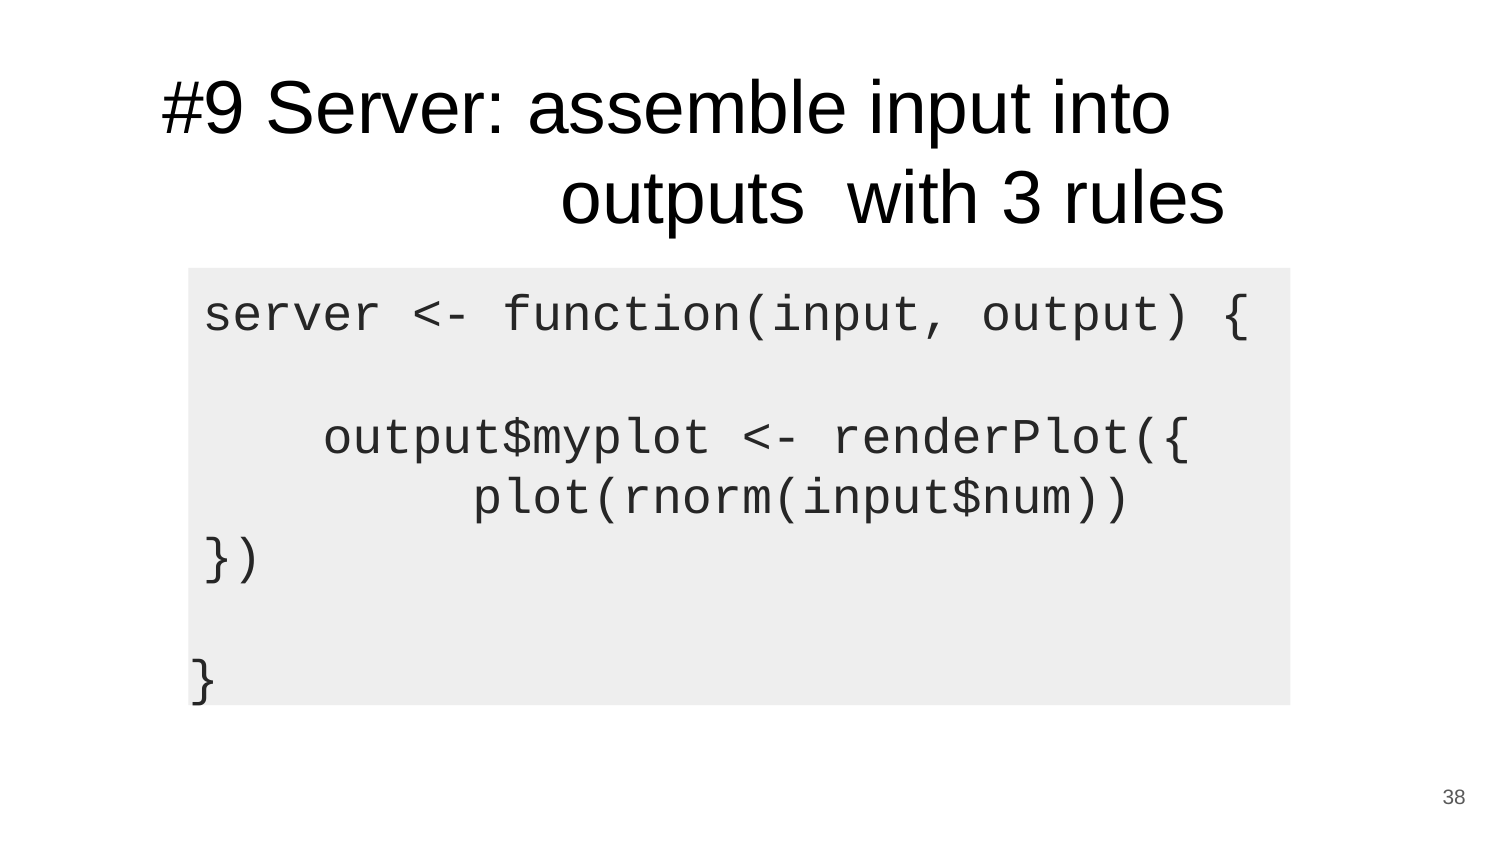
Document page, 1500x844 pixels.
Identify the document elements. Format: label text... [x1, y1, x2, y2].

text_box server <- function(input, output) { output$myplot <- renderPlot({ plot(rnorm(input$num)) }) } [188, 267, 1291, 706]
slide_number <number> [1438, 783, 1470, 844]
title #9 Server: assemble input into outputs with 3 rules [160, 56, 1339, 239]
